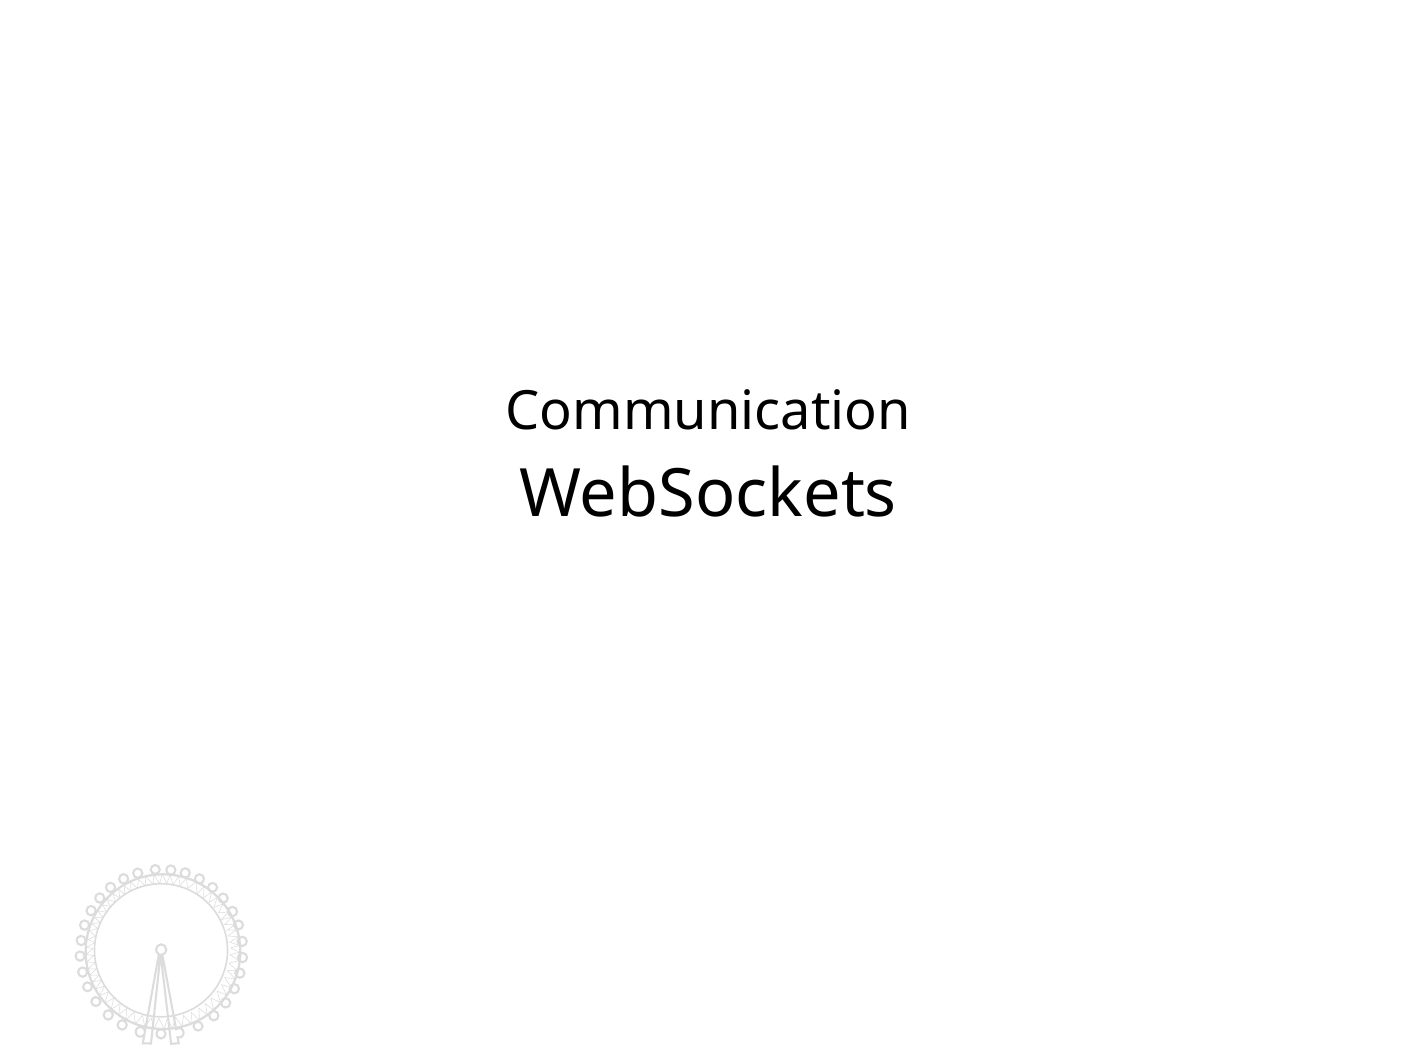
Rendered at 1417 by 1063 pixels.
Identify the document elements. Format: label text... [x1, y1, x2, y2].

subtitle Communication WebSockets [70, 42, 1346, 865]
